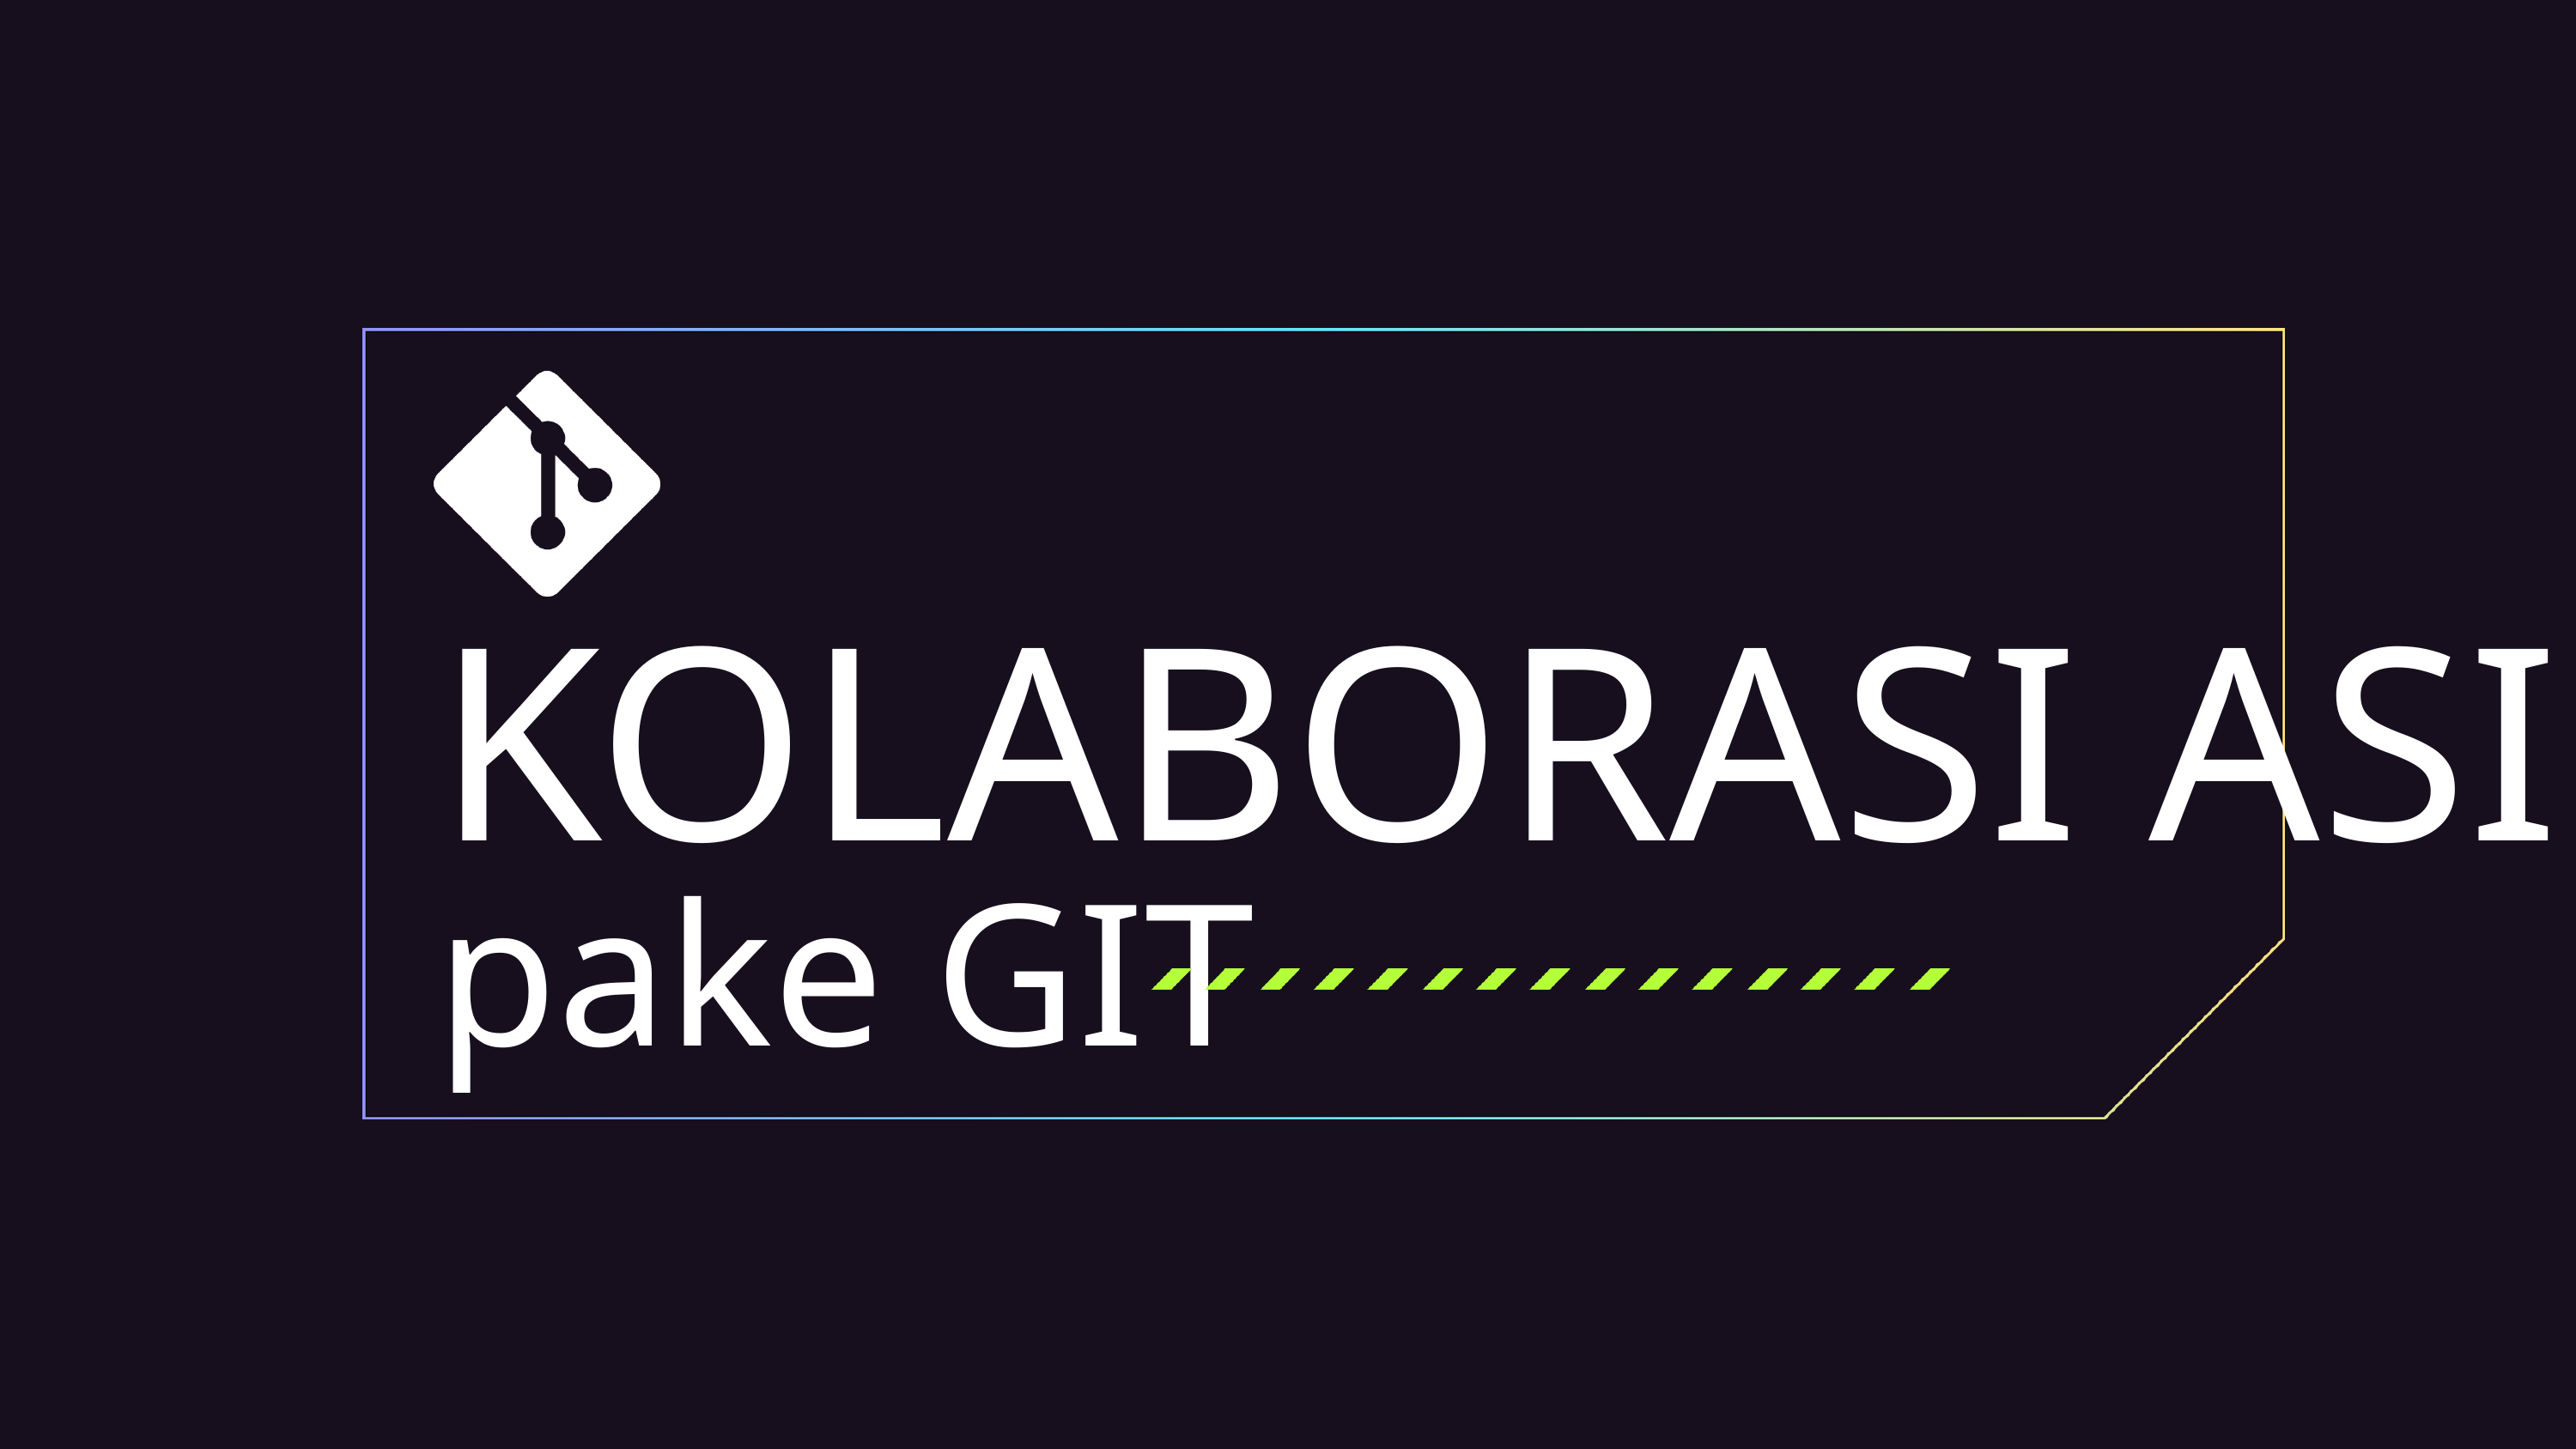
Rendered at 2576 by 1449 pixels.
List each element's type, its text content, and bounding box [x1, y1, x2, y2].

picture [362, 328, 2285, 1119]
text_box pake GIT [423, 828, 1063, 1078]
text_box KOLABORASI ASIK [423, 547, 2248, 882]
picture [2248, 717, 2264, 760]
